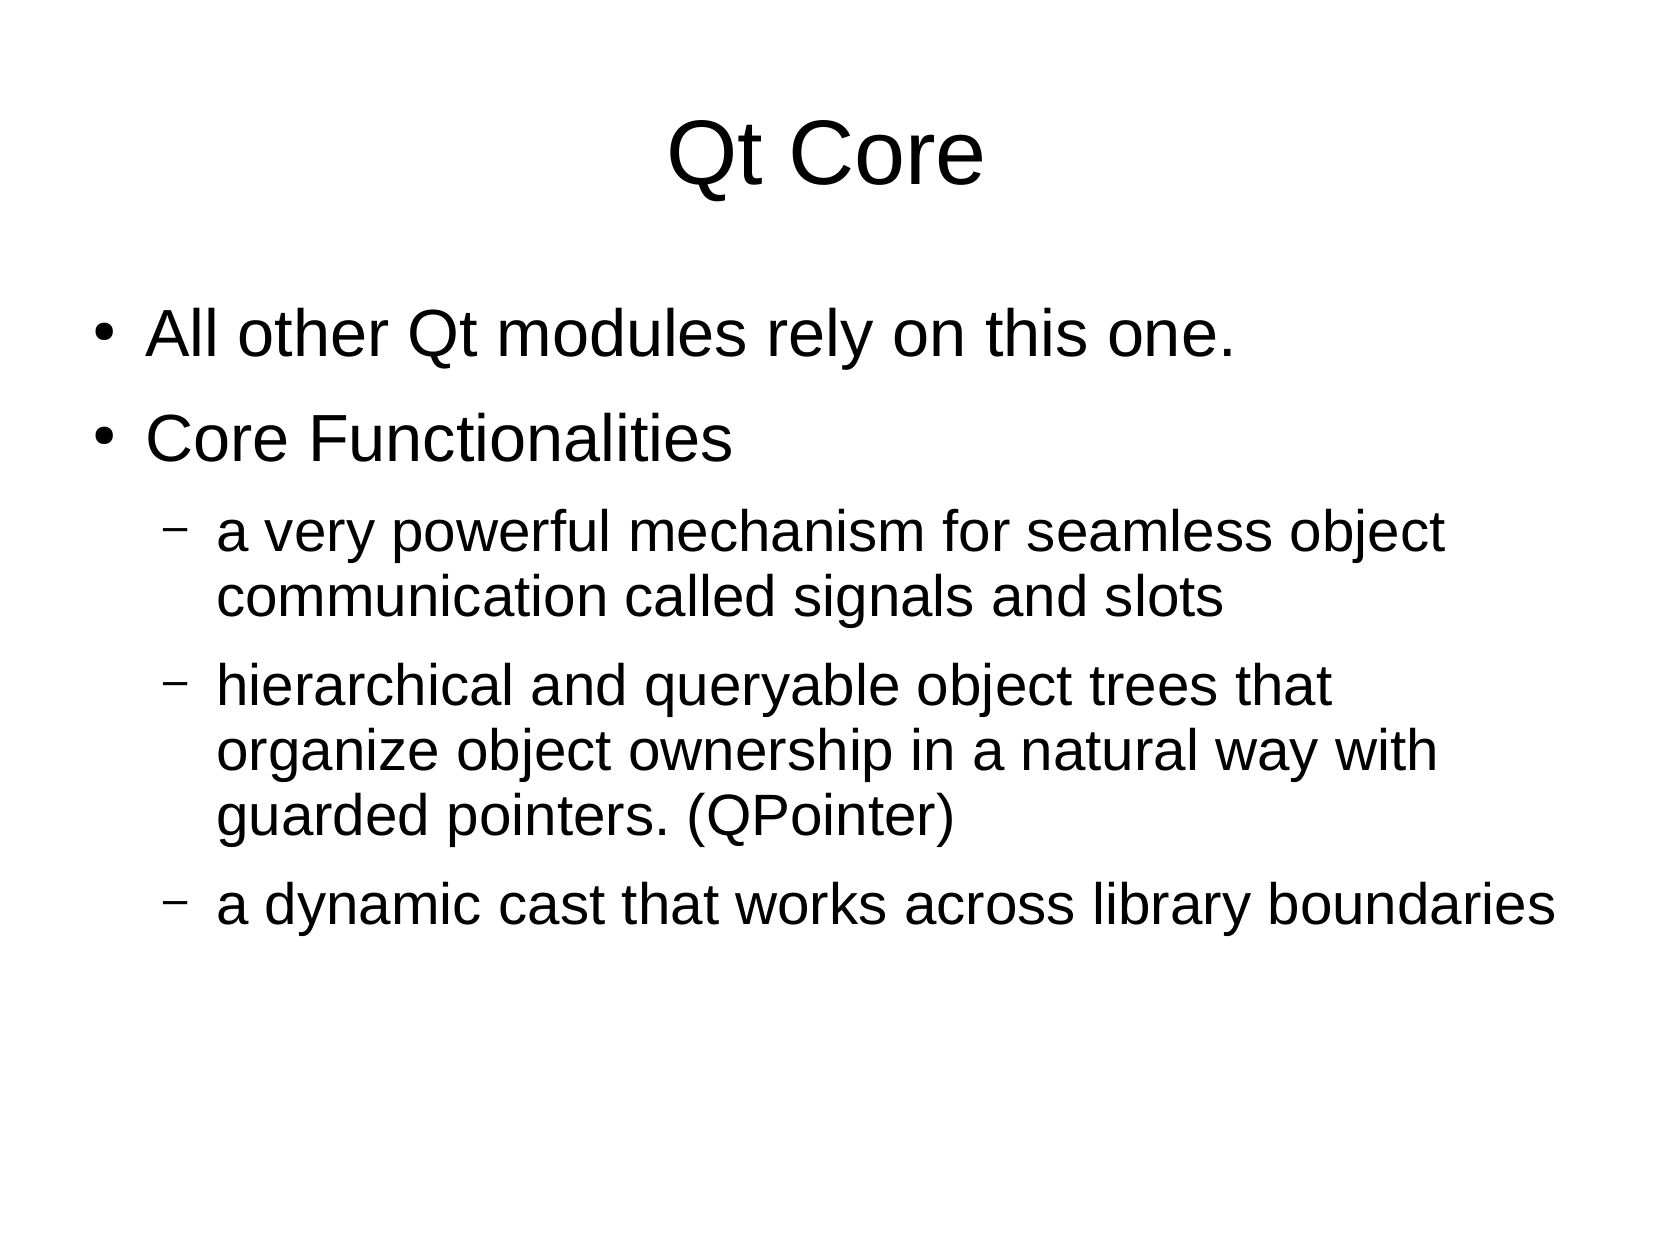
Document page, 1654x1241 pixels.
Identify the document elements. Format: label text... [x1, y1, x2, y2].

title Qt Core [82, 49, 1571, 257]
list All other Qt modules rely on this one. Core Functionalities a very powerful mechanism for seamless object communication called signals and slots hierarchical and queryable object trees that organize object ownership in a natural way with guarded pointers. (QPointer) a dynamic cast that works across library boundaries [74, 296, 1563, 1016]
